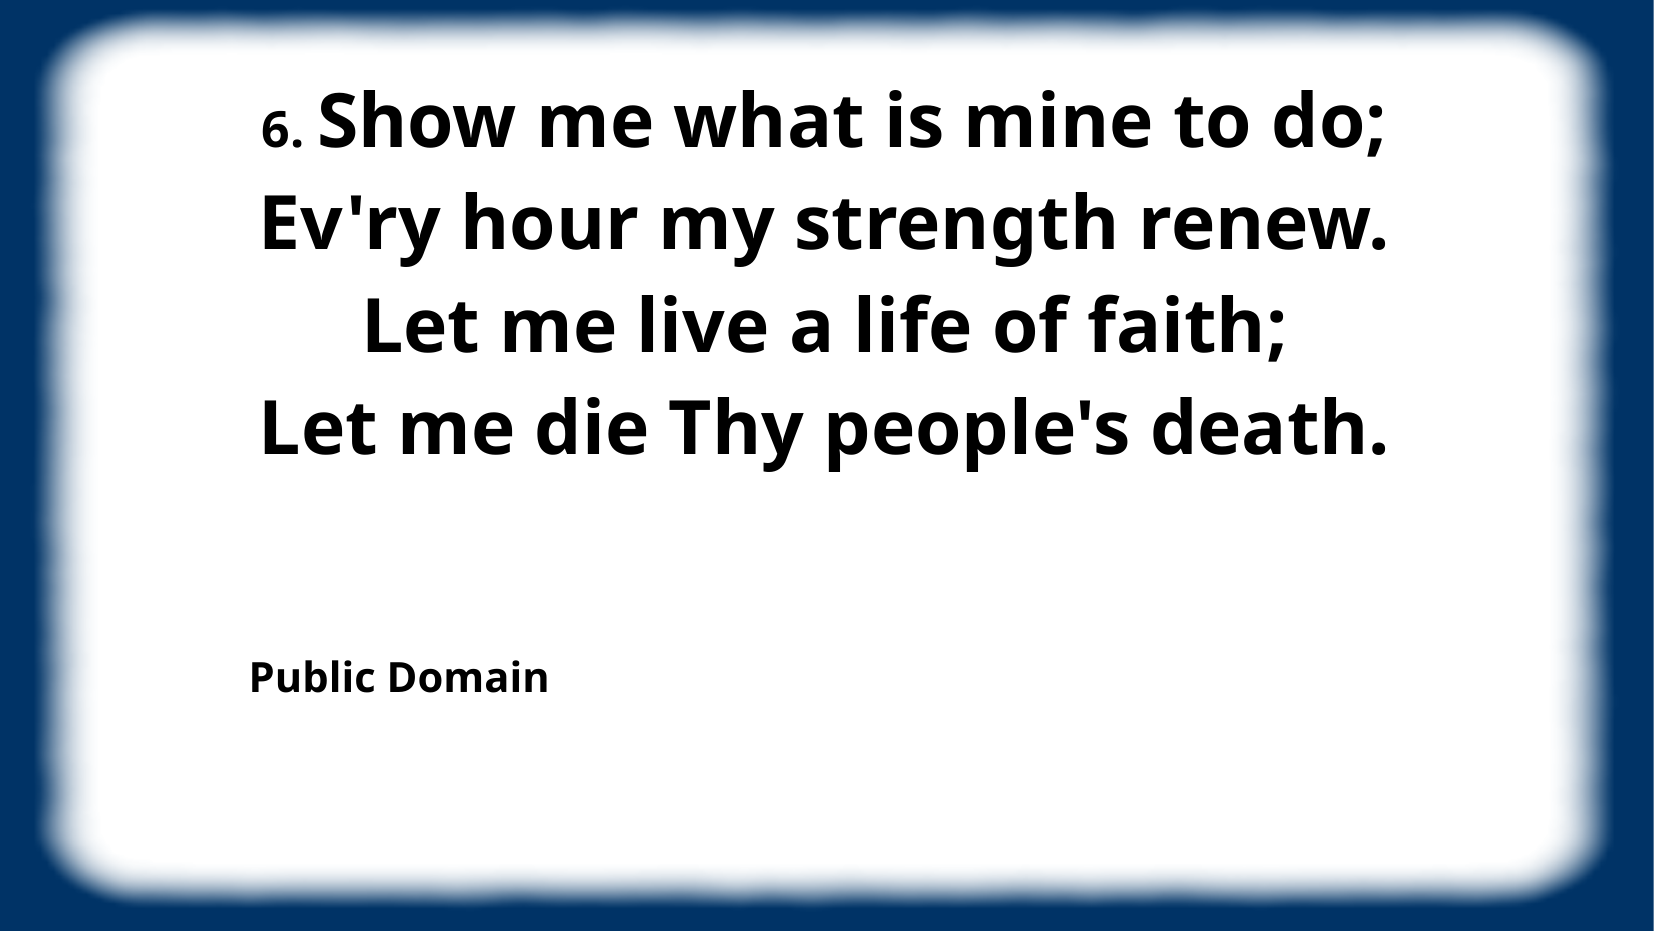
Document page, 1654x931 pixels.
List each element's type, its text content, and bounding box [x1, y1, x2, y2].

text_box 6. Show me what is mine to do; Ev'ry hour my strength renew. Let me live a life of faith; Let me die Thy people's death. Public Domain [105, 60, 1546, 697]
picture [0, 0, 1654, 931]
